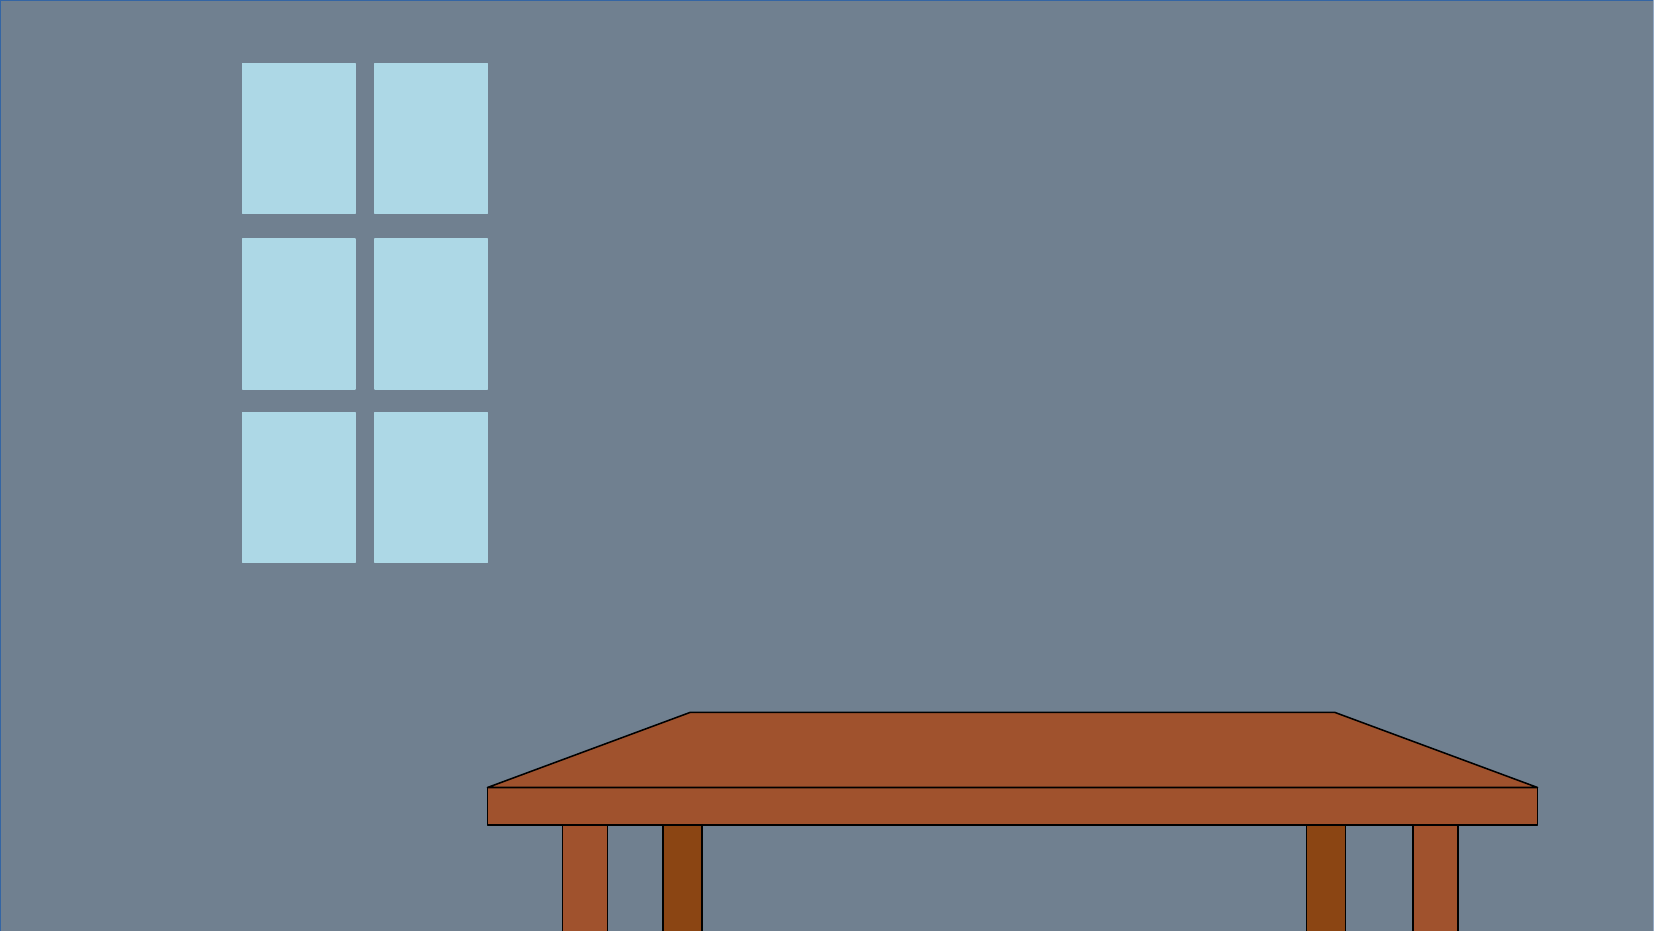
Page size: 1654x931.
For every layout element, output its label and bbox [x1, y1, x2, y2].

text_box [0, 0, 1654, 931]
